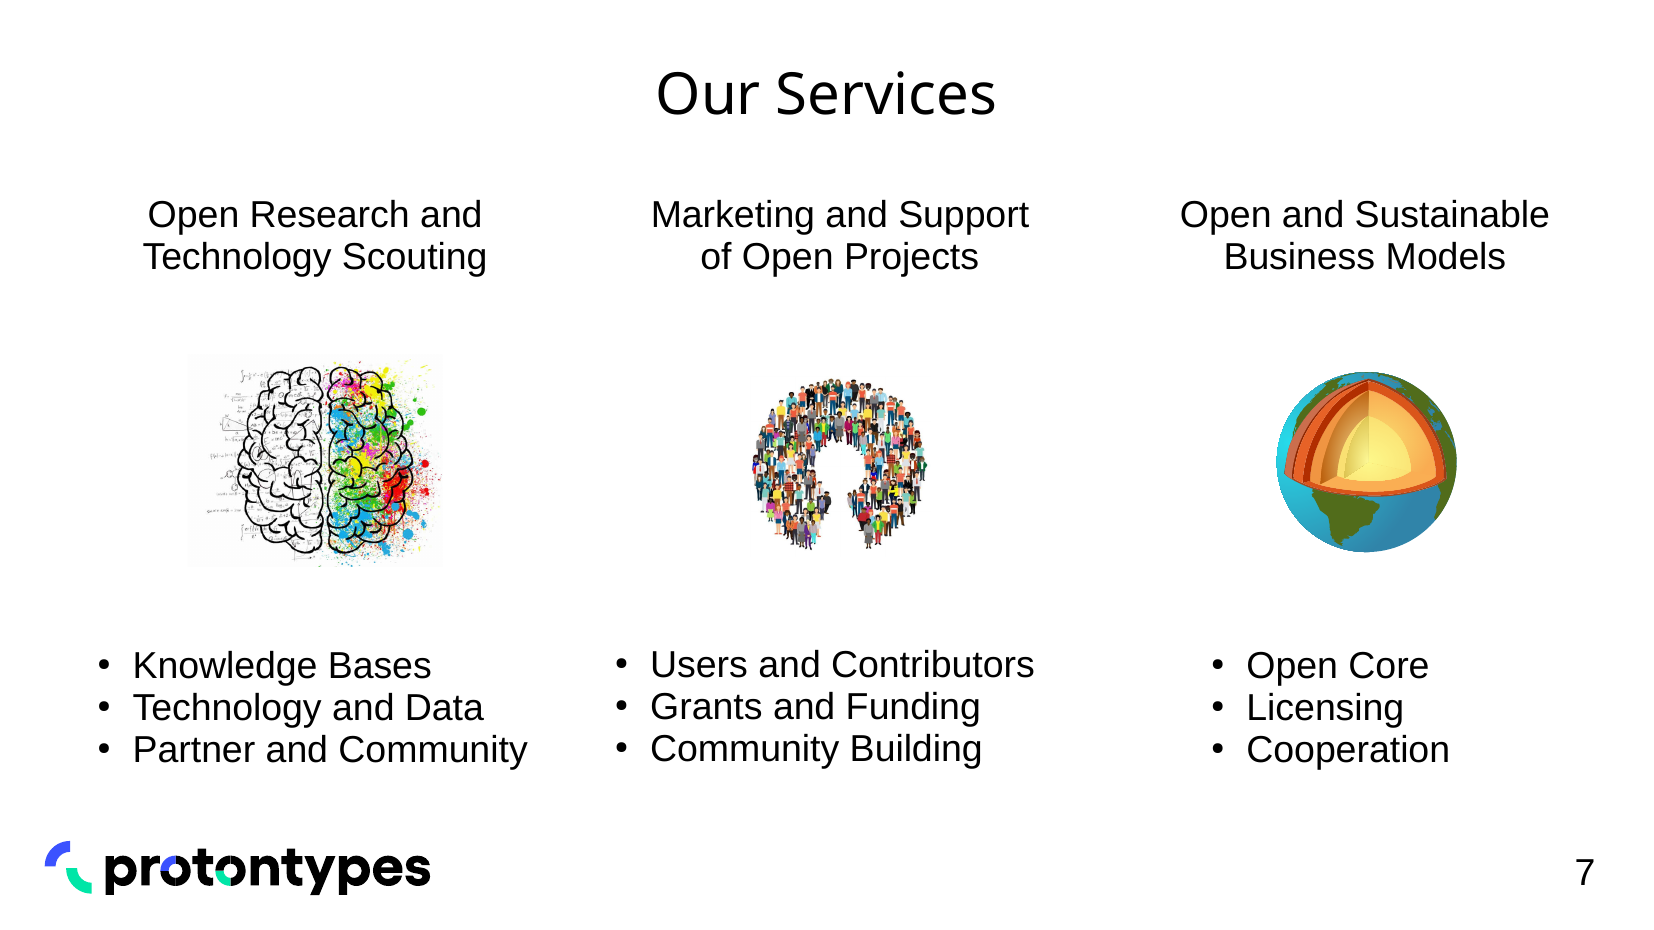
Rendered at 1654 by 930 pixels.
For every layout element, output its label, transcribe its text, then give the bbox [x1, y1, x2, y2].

text_box Marketing and Support of Open Projects [630, 186, 1051, 292]
text_box Open and Sustainable Business Models [1110, 186, 1621, 285]
picture [187, 354, 443, 567]
text_box Users and Contributors Grants and Funding Community Building [600, 636, 1081, 802]
title Our Services [82, 36, 1571, 148]
text_box Knowledge Bases Technology and Data Partner and Community [82, 637, 548, 788]
text_box Open Core Licensing Cooperation [1196, 637, 1534, 788]
picture [750, 376, 931, 557]
picture [1260, 351, 1471, 571]
text_box Open Research and Technology Scouting [60, 186, 571, 285]
